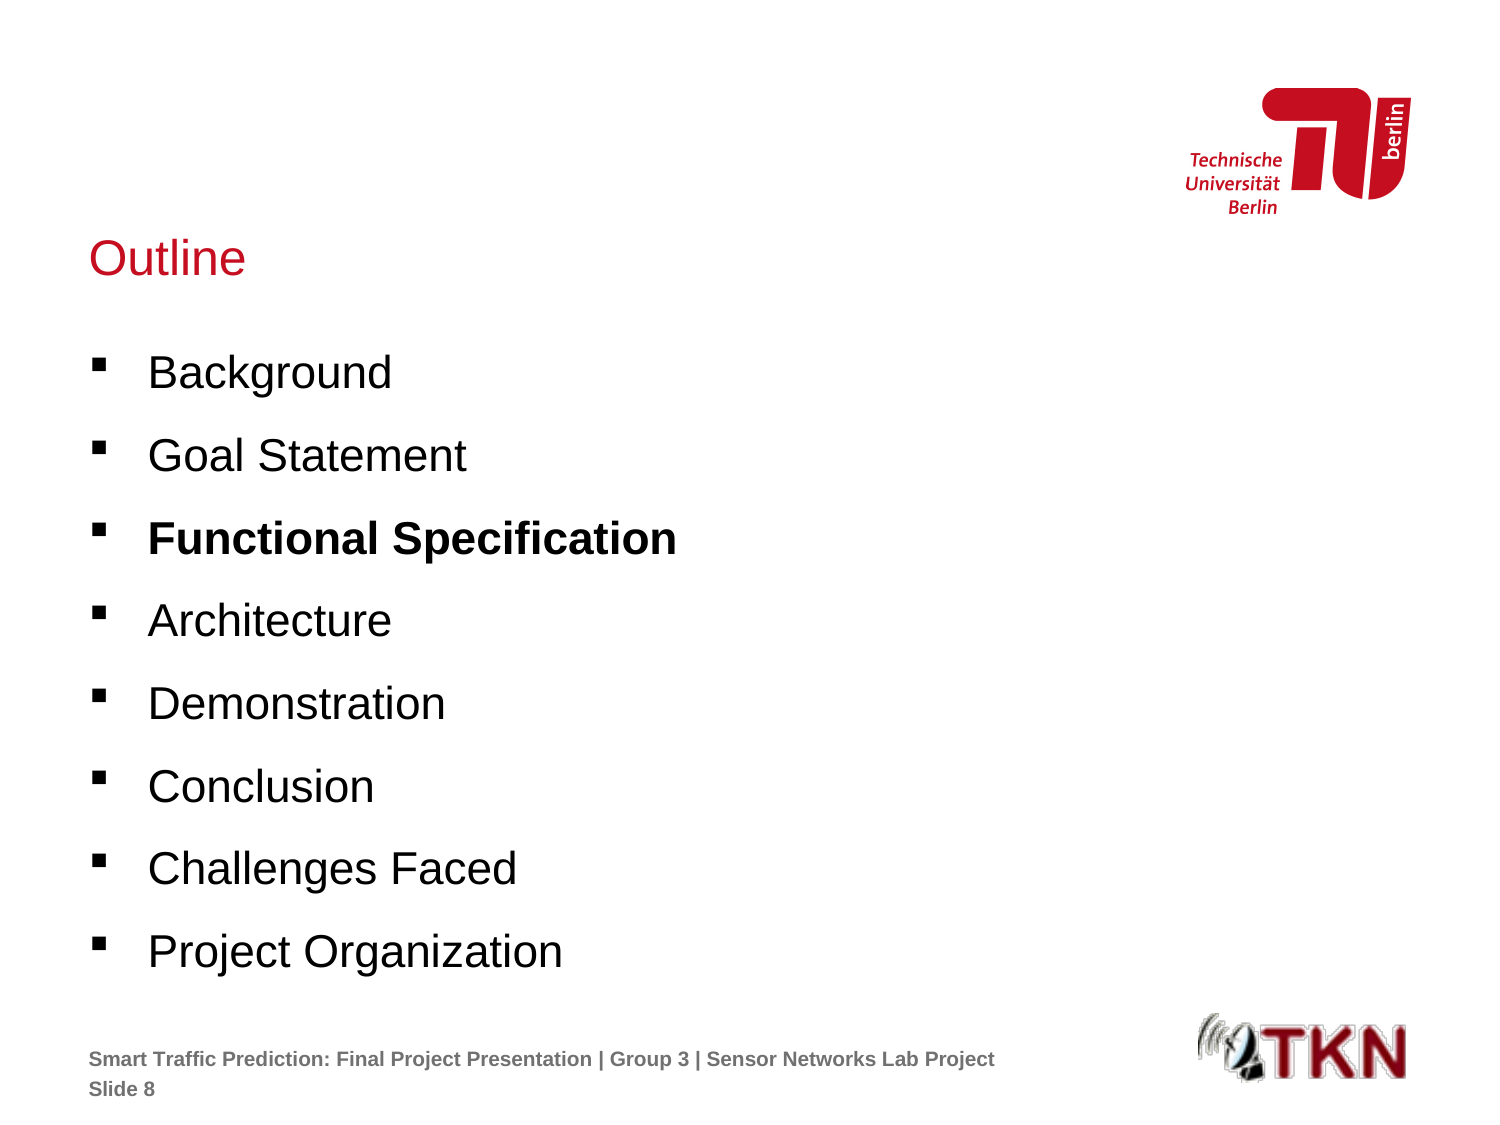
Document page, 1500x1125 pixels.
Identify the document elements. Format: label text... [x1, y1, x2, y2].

picture [1198, 1013, 1408, 1083]
text_box Slide <number> [88, 1075, 1176, 1101]
text_box Smart Traffic Prediction: Final Project Presentation | Group 3 | Sensor Networks Lab Project [88, 1045, 1176, 1071]
picture [1186, 88, 1411, 214]
list Background Goal Statement Functional Specification Architecture Demonstration Conclusion Challenges Faced Project Organization [88, 315, 1411, 983]
text_box [1175, 1011, 1424, 1106]
title Outline [88, 222, 1411, 286]
